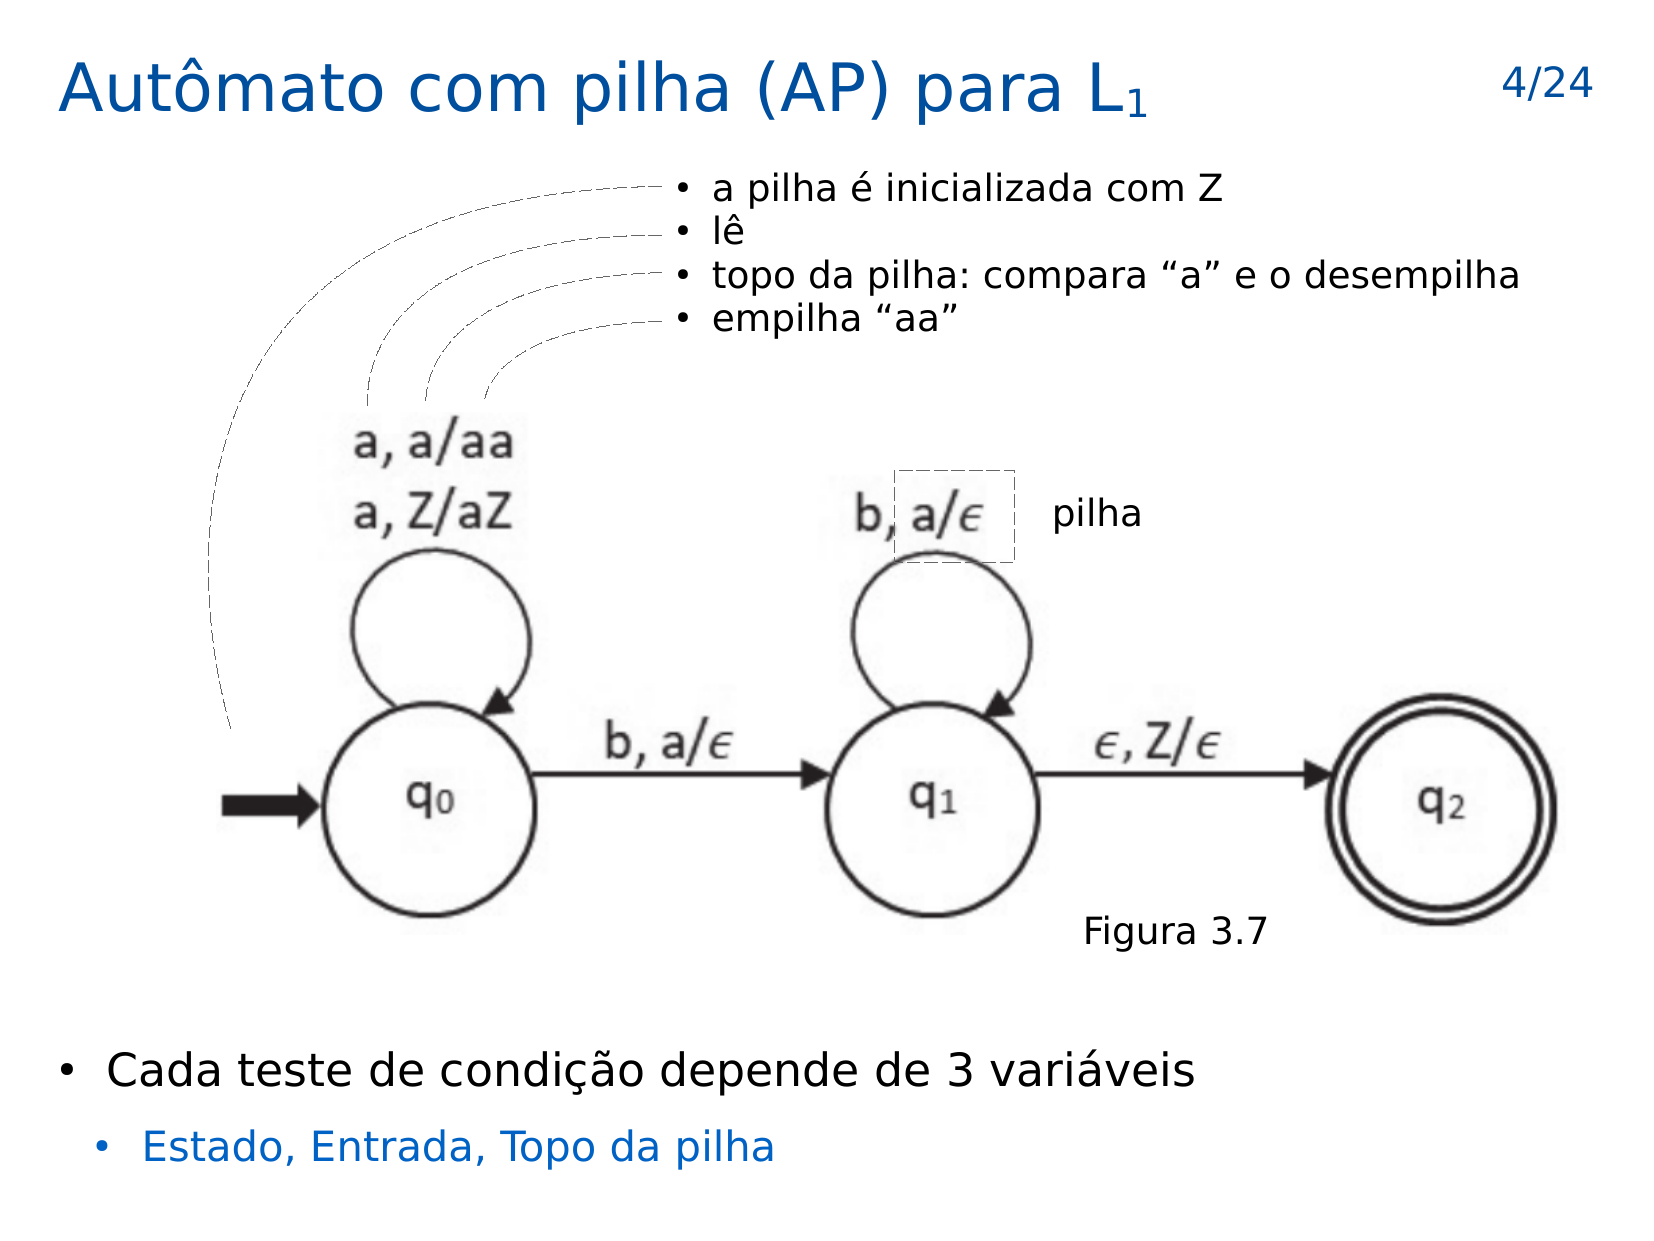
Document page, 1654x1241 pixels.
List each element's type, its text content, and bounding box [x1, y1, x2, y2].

list Cada teste de condição depende de 3 variáveis Estado, Entrada, Topo da pilha [59, 1036, 1595, 1217]
text_box pilha [1037, 483, 1162, 548]
text_box a pilha é inicializada com Z lê topo da pilha: compara “a” e o desempilha empilha “aa” [661, 159, 1552, 384]
text_box Figura 3.7 [1068, 902, 1285, 961]
picture [216, 412, 1566, 935]
title Autômato com pilha (AP) para L1 [59, 29, 1625, 148]
